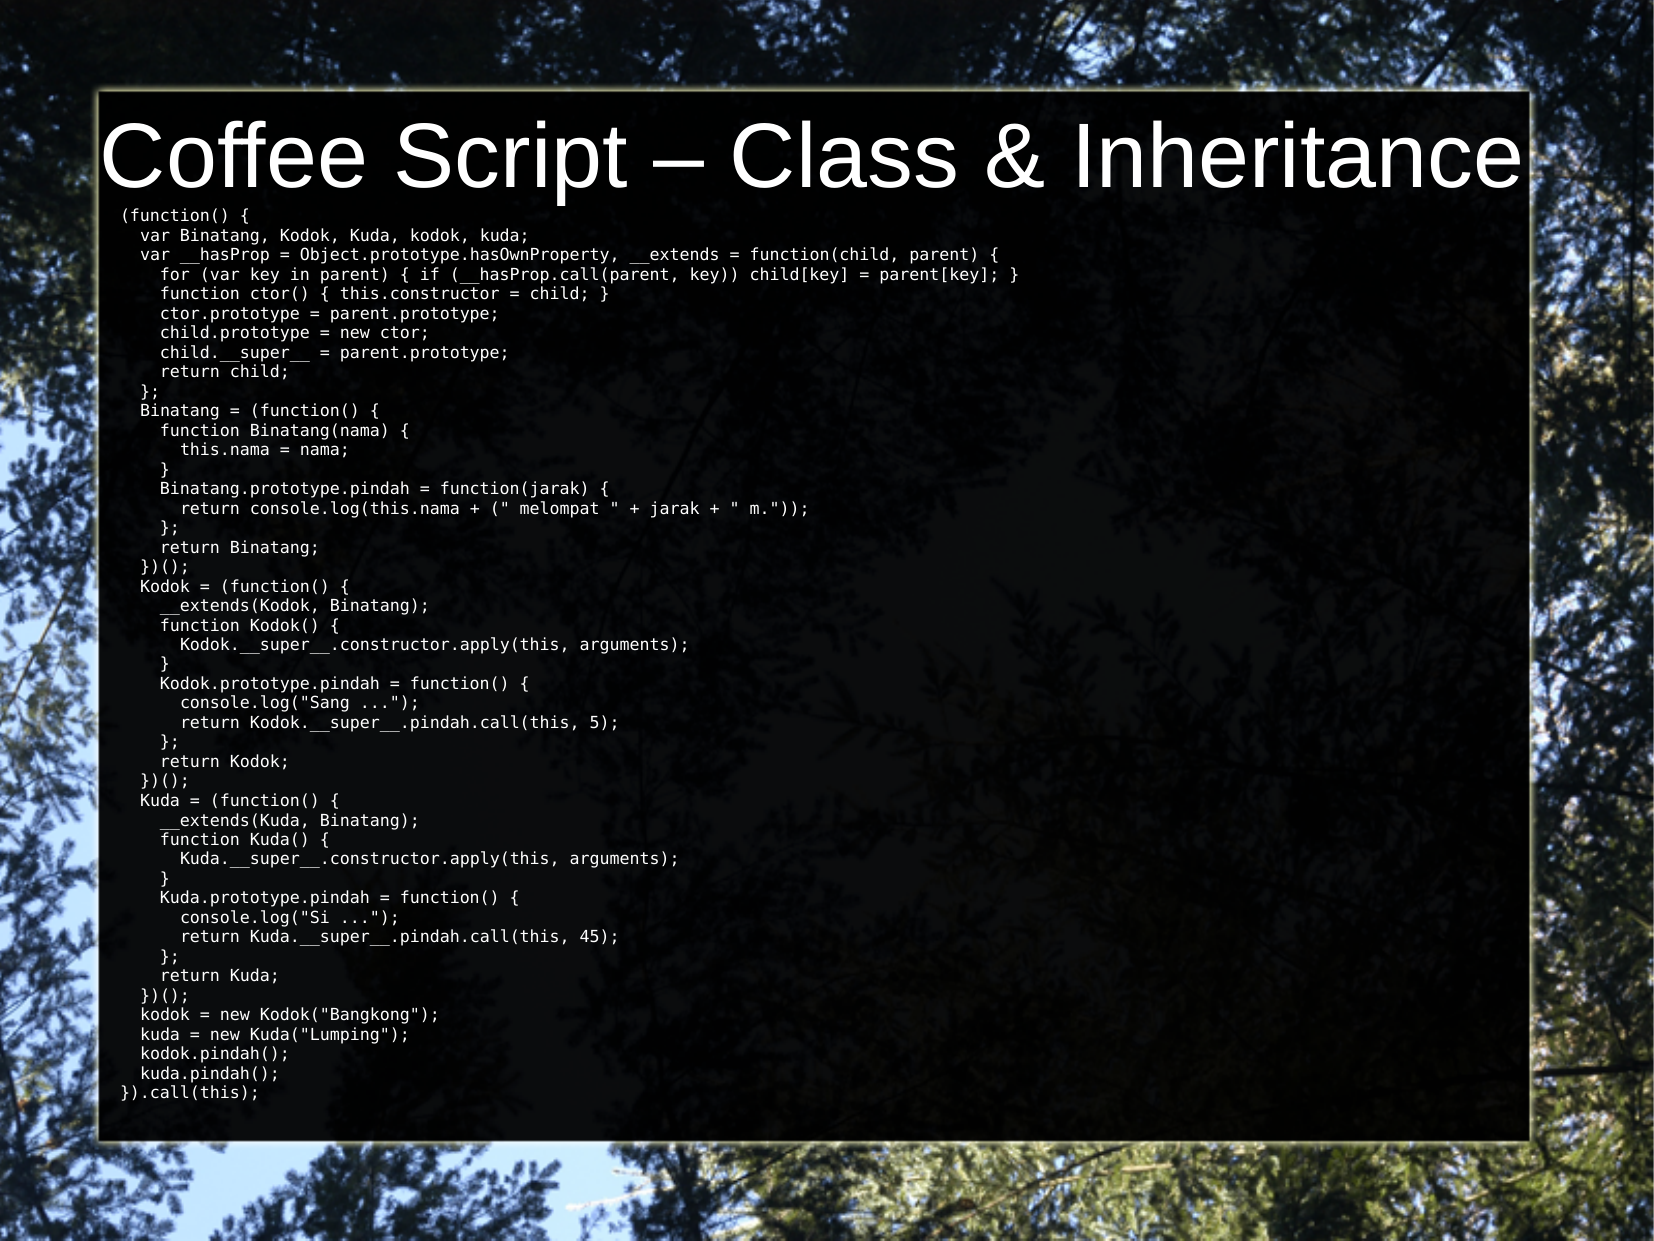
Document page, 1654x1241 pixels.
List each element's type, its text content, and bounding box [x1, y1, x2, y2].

title Coffee Script – Class & Inheritance [90, 72, 1537, 241]
picture [0, 0, 1654, 1241]
subtitle (function() { var Binatang, Kodok, Kuda, kodok, kuda; var __hasProp = Object.prototype.hasOwnProperty, __extends = function(child, parent) { for (var key in parent) { if (__hasProp.call(parent, key)) child[key] = parent[key]; } function ctor() { this.constructor = child; } ctor.prototype = parent.prototype; child.prototype = new ctor; child.__super__ = parent.prototype; return child; }; Binatang = (function() { function Binatang(nama) { this.nama = nama; } Binatang.prototype.pindah = function(jarak) { return console.log(this.nama + (" melompat " + jarak + " m.")); }; return Binatang; })(); Kodok = (function() { __extends(Kodok, Binatang); function Kodok() { Kodok.__super__.constructor.apply(this, arguments); } Kodok.prototype.pindah = function() { console.log("Sang ..."); return Kodok.__super__.pindah.call(this, 5); }; return Kodok; })(); Kuda = (function() { __extends(Kuda, Binatang); function Kuda() { Kuda.__super__.constructor.apply(this, arguments); } Kuda.prototype.pindah = function() { console.log("Si ..."); return Kuda.__super__.pindah.call(this, 45); }; return Kuda; })(); kodok = new Kodok("Bangkong"); kuda = new Kuda("Lumping"); kodok.pindah(); kuda.pindah(); }).call(this); [120, 206, 1567, 1123]
